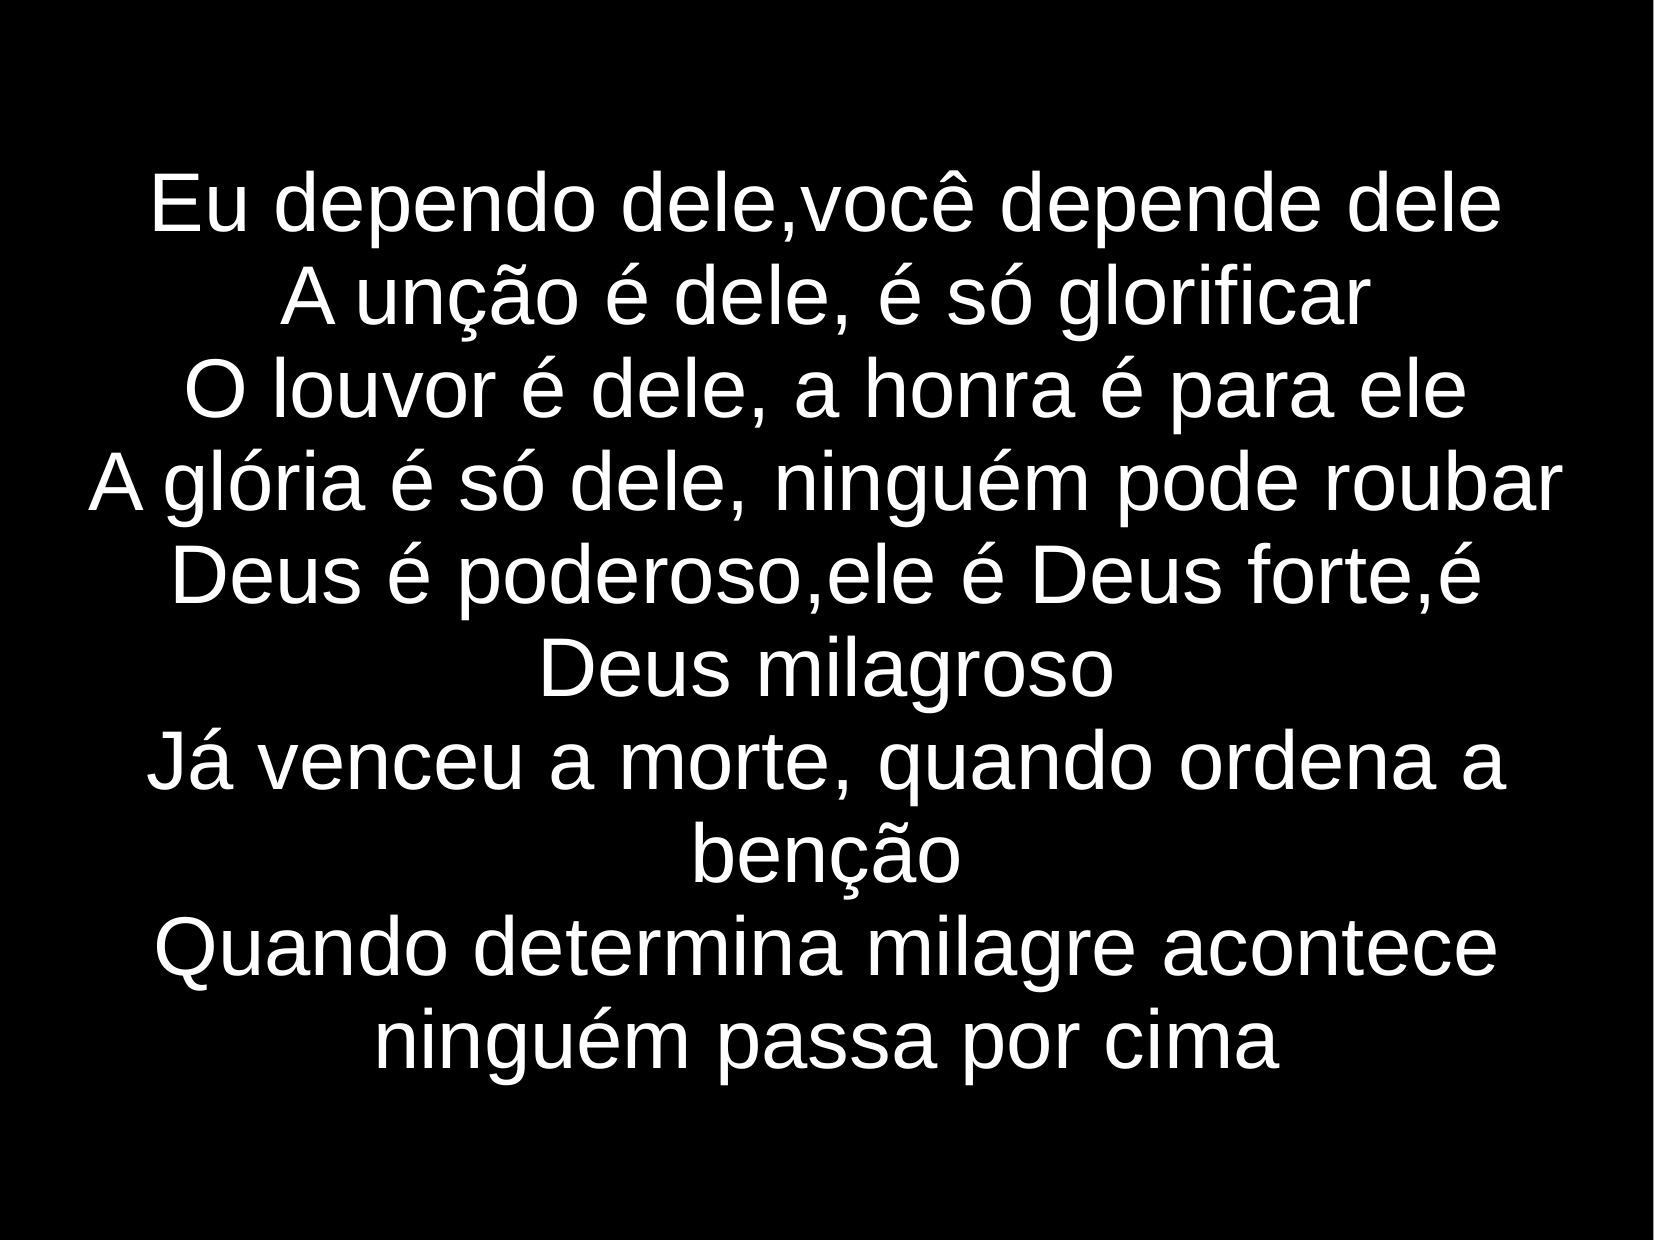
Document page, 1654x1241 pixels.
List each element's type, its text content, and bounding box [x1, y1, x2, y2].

subtitle Eu dependo dele,você depende dele A unção é dele, é só glorificar O louvor é dele, a honra é para ele A glória é só dele, ninguém pode roubar Deus é poderoso,ele é Deus forte,é Deus milagroso Já venceu a morte, quando ordena a benção Quando determina milagre acontece ninguém passa por cima [82, 49, 1571, 1193]
